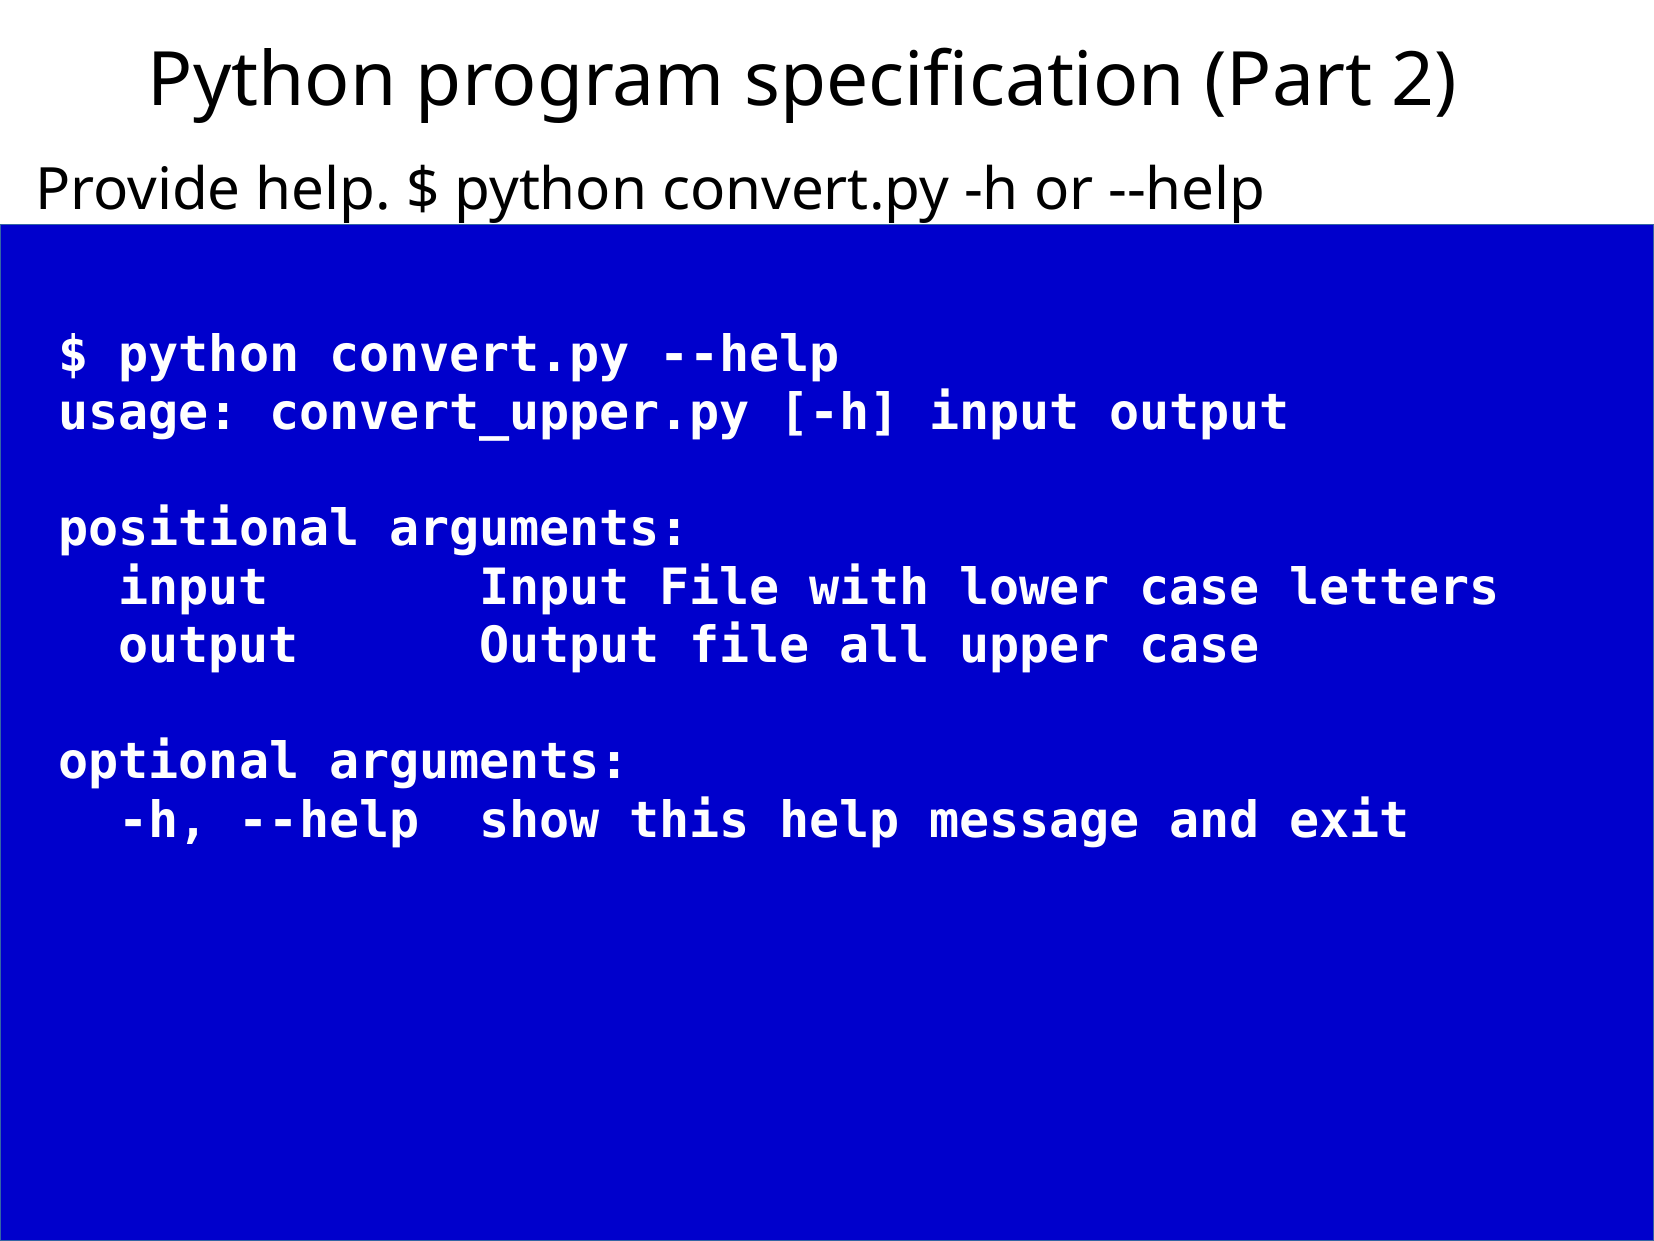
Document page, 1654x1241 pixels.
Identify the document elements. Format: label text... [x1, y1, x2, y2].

subtitle Provide help. $ python convert.py -h or --help [35, 147, 1630, 224]
title Python program specification (Part 2) [59, 35, 1548, 118]
text_box $ python convert.py --help usage: convert_upper.py [-h] input output positional arguments: input Input File with lower case letters output Output file all upper case optional arguments: -h, --help show this help message and exit [0, 224, 1654, 1241]
